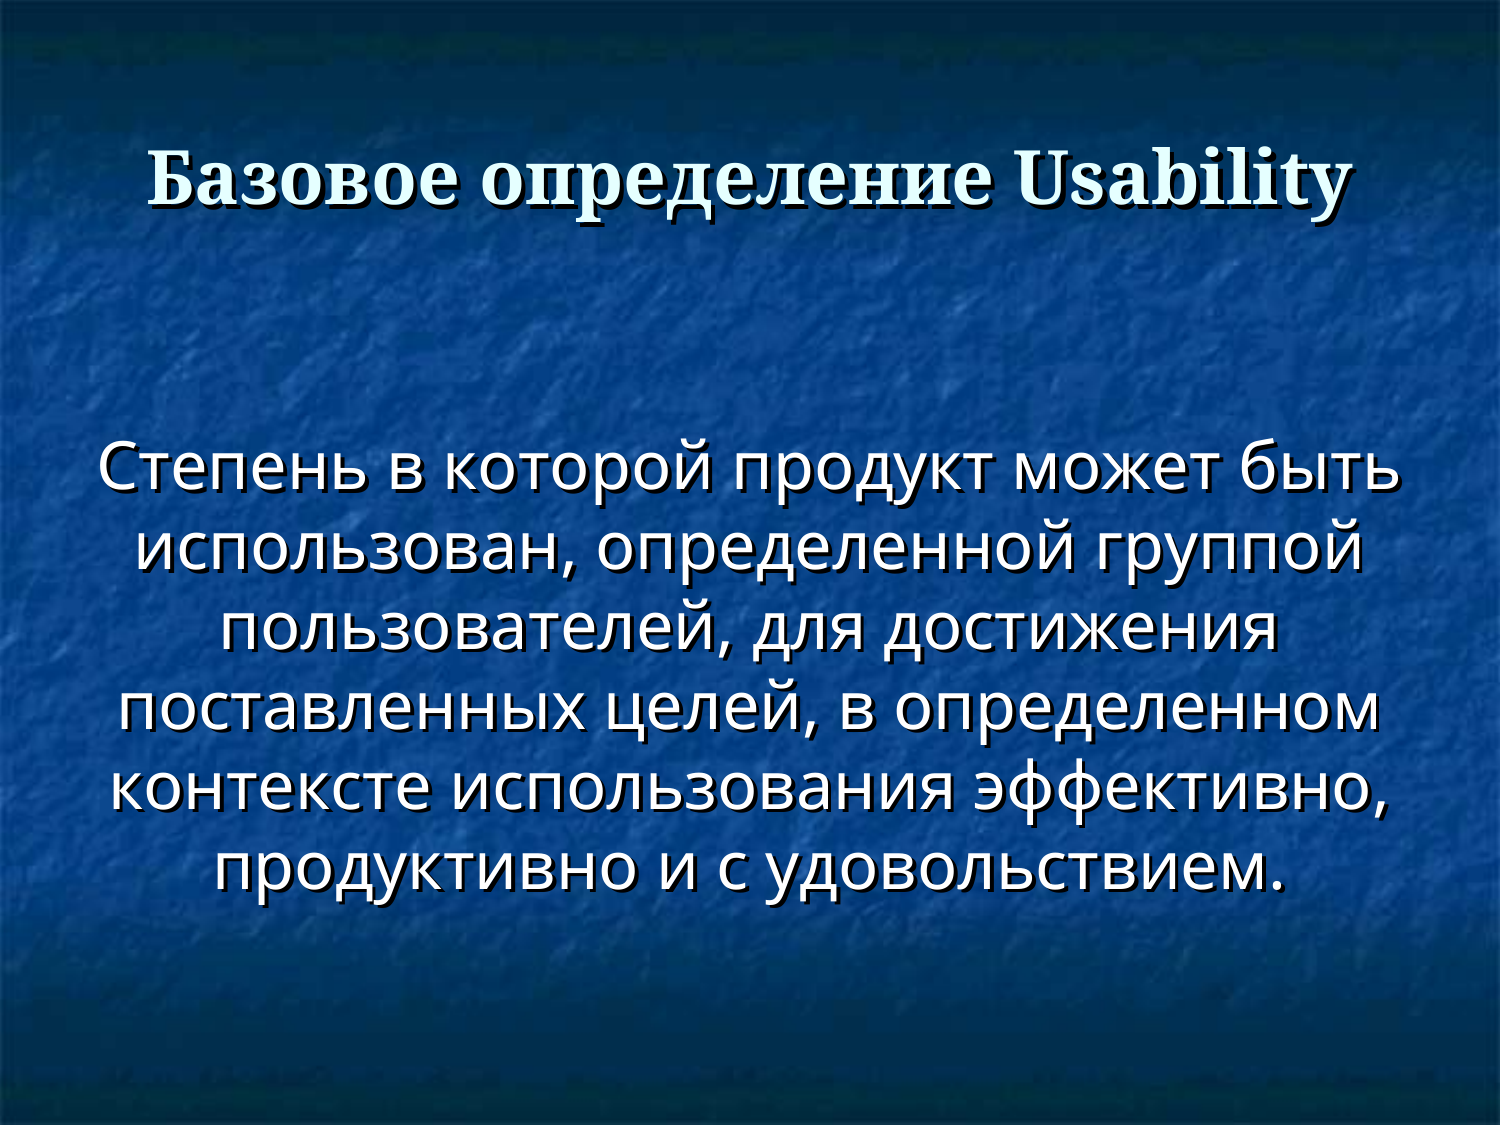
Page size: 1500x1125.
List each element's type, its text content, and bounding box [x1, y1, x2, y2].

picture [0, 0, 1500, 1125]
title Базовое определение Usability [75, 57, 1426, 293]
subtitle Степень в которой продукт может быть использован, определенной группой пользователей, для достижения поставленных целей, в определенном контексте использования эффективно, продуктивно и с удовольствием. [75, 324, 1426, 1001]
